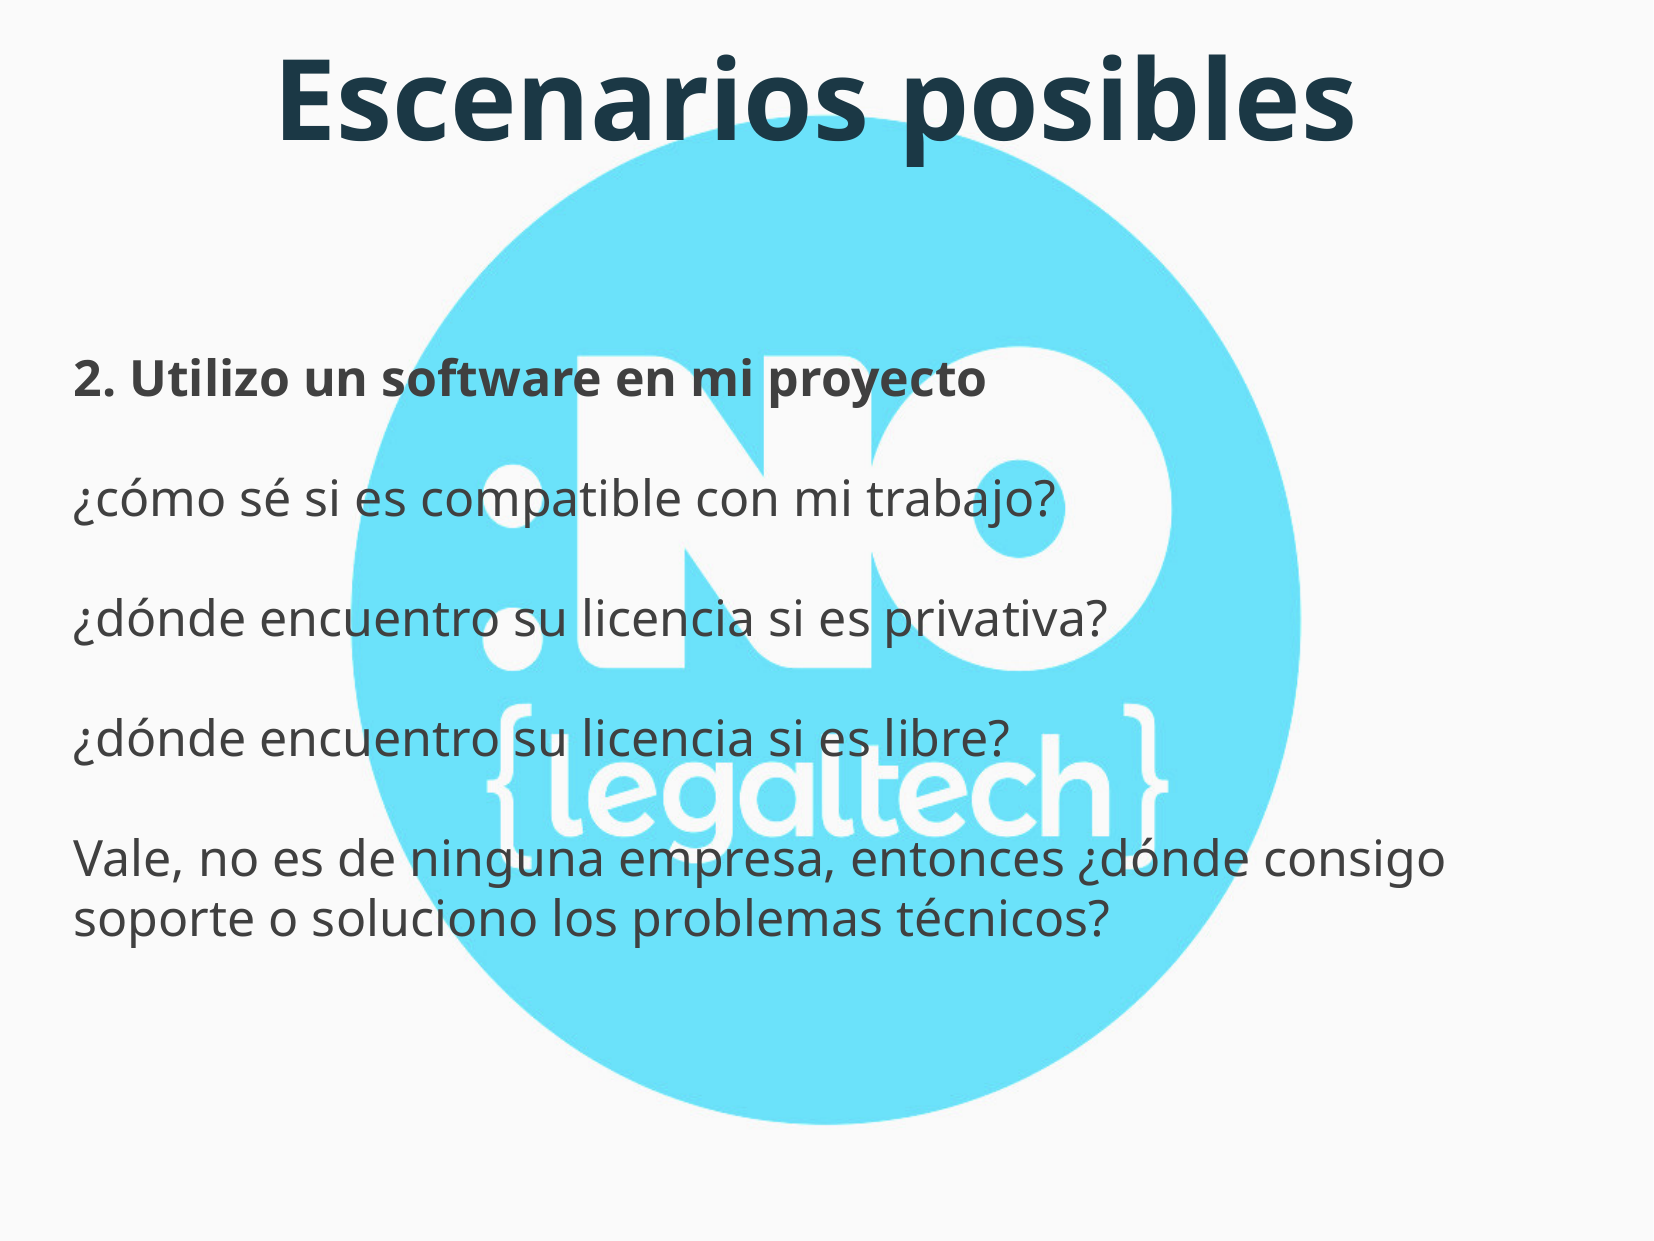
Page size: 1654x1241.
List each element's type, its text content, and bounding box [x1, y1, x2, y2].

title Escenarios posibles [35, 35, 1626, 171]
text_box 2. Utilizo un software en mi proyecto ¿cómo sé si es compatible con mi trabajo? ¿dónde encuentro su licencia si es privativa? ¿dónde encuentro su licencia si es libre? Vale, no es de ninguna empresa, entonces ¿dónde consigo soporte o soluciono los problemas técnicos? [59, 218, 1583, 1014]
picture [0, 0, 1654, 1241]
